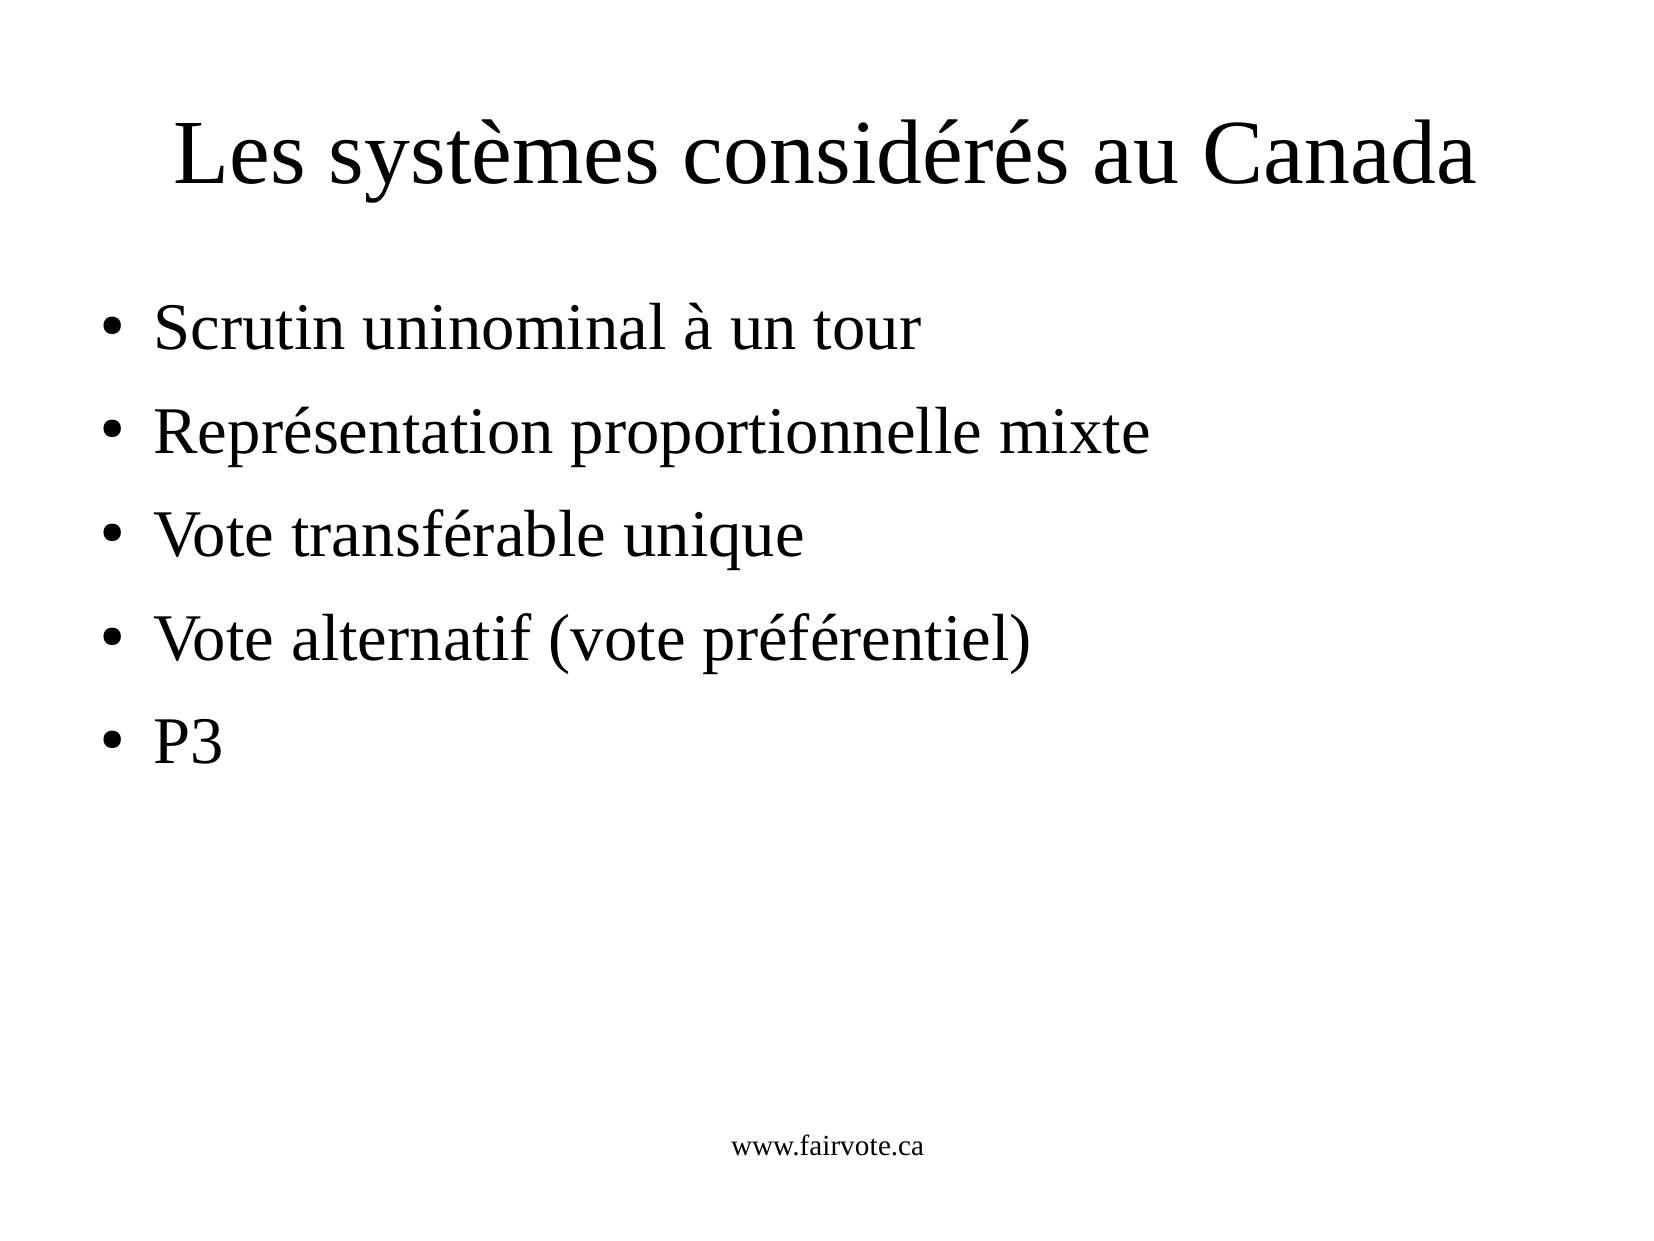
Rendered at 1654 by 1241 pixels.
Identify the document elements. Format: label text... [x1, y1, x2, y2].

list Scrutin uninominal à un tour Représentation proportionnelle mixte Vote transférable unique Vote alternatif (vote préférentiel) P3 [82, 290, 1538, 1010]
title Les systèmes considérés au Canada [82, 49, 1571, 257]
